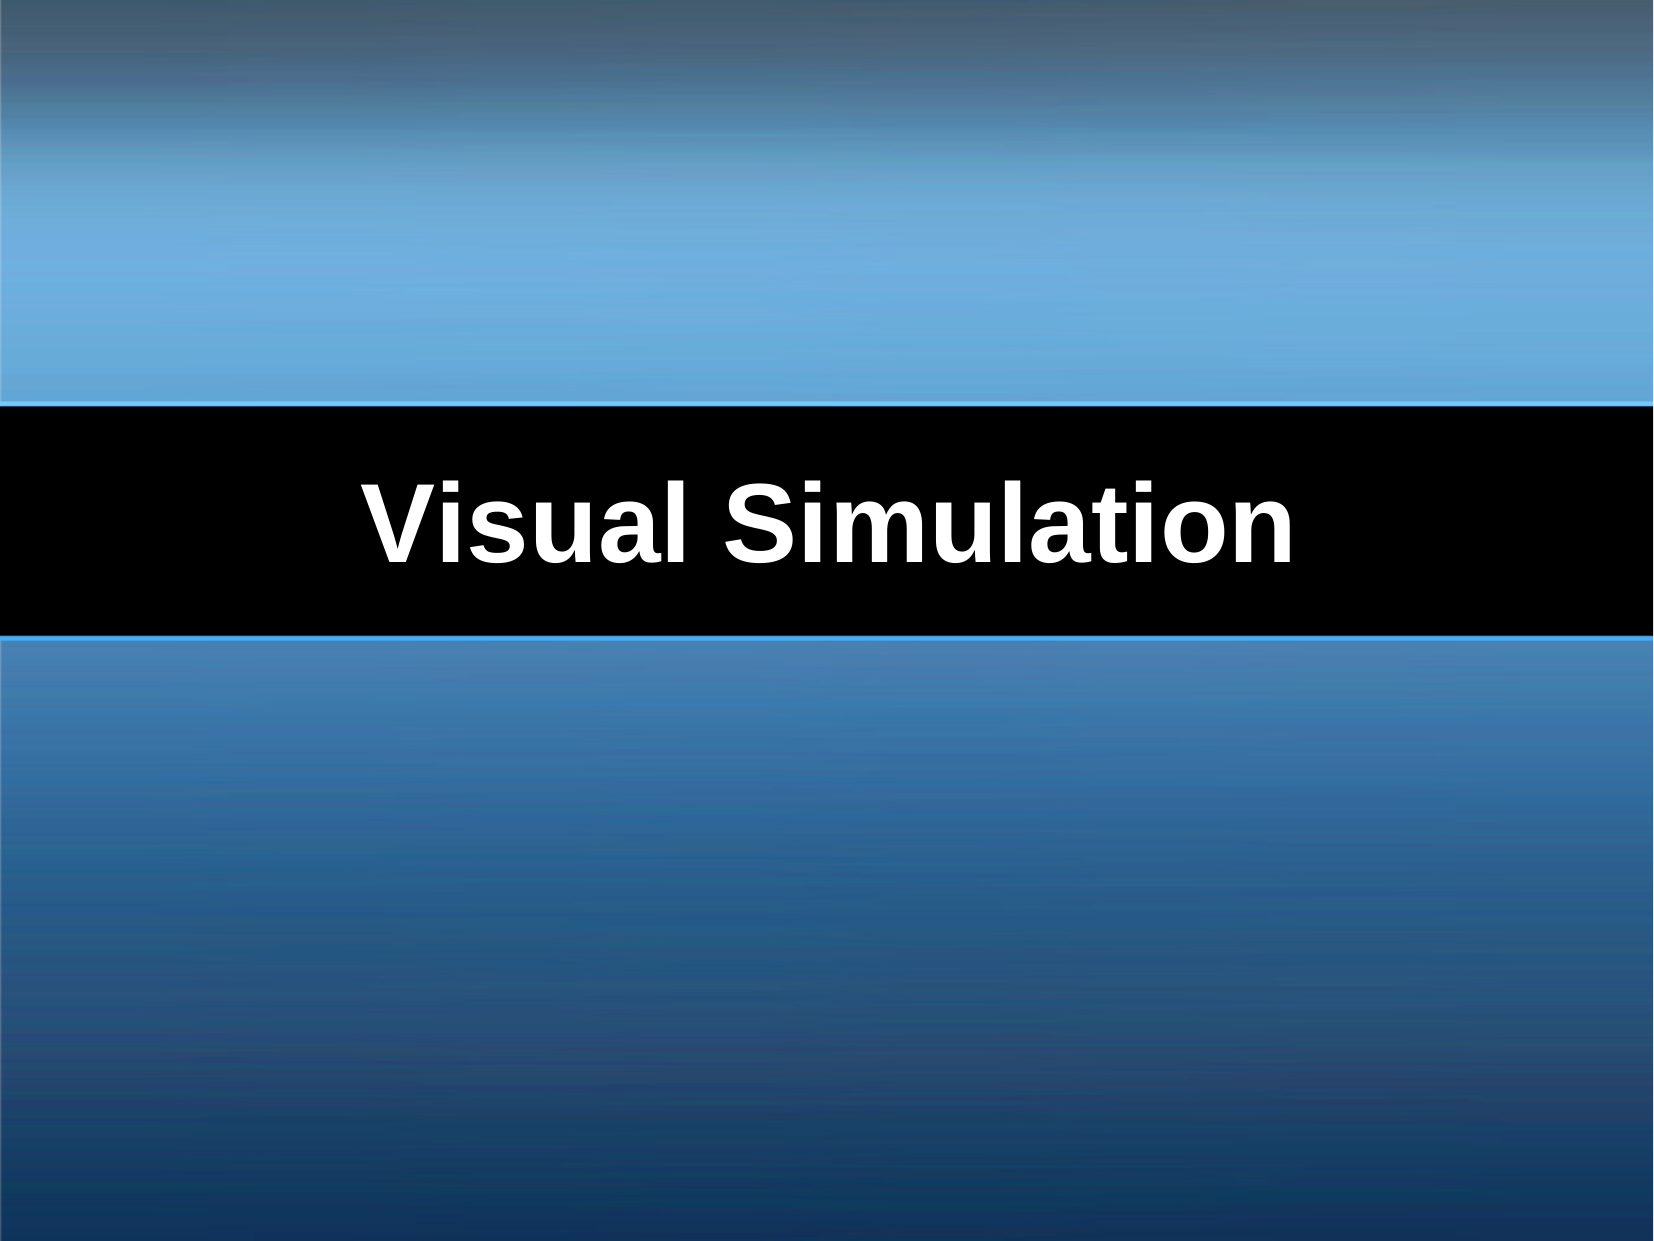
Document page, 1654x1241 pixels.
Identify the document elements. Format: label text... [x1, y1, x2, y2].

title Visual Simulation [123, 419, 1536, 627]
picture [0, 0, 1654, 1241]
